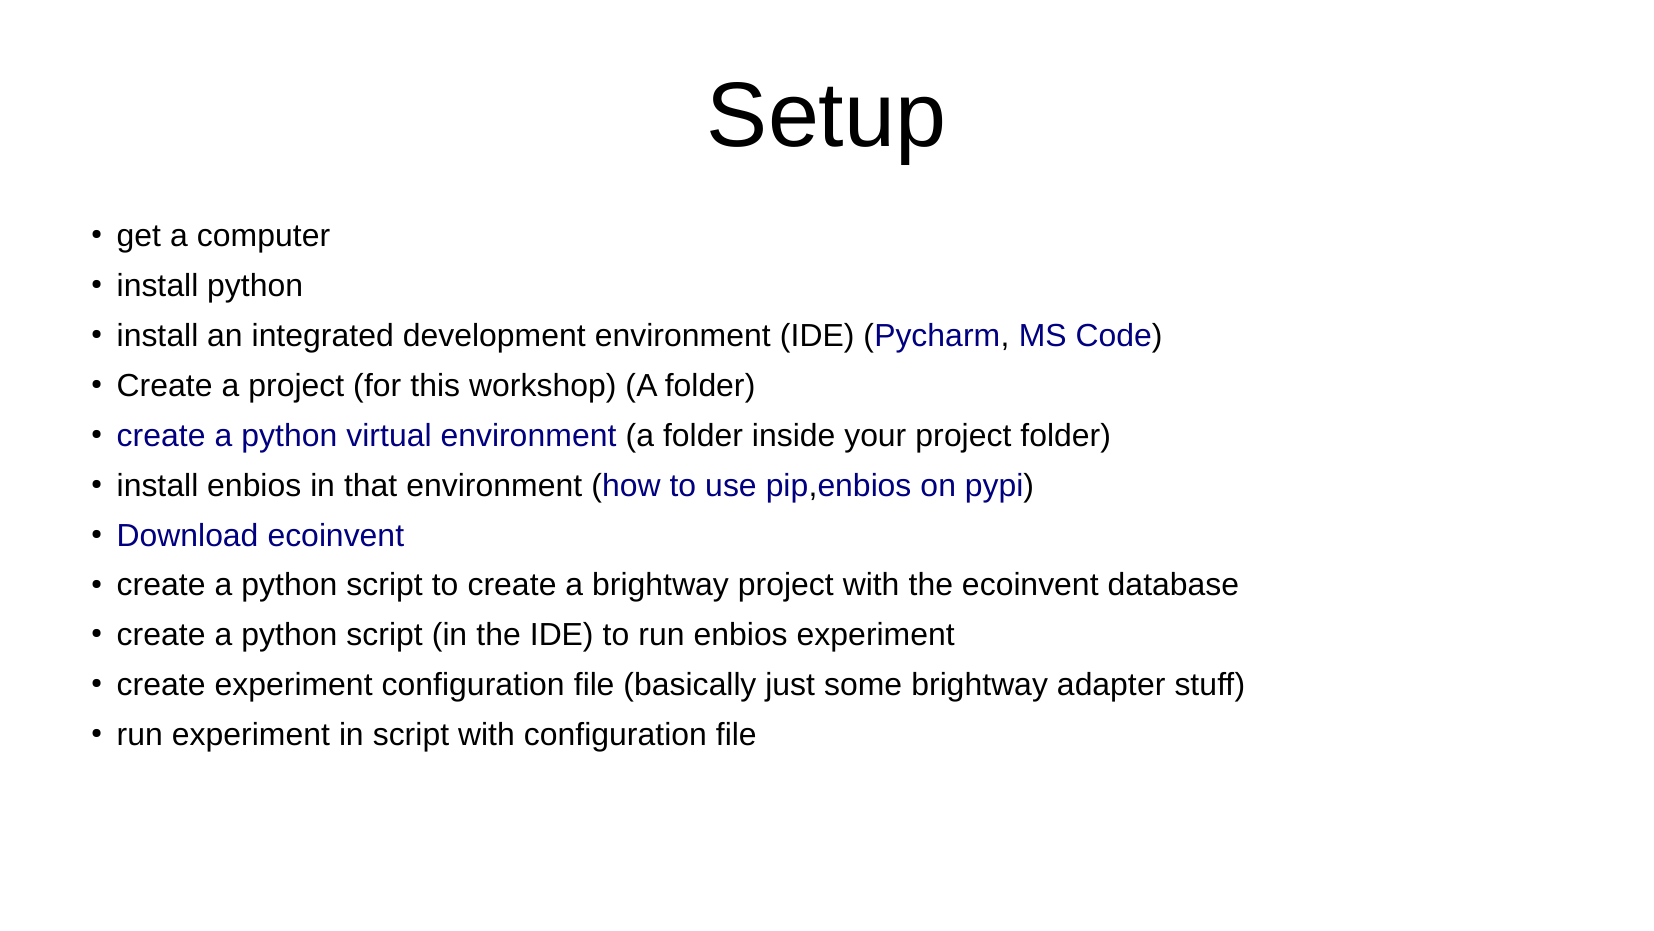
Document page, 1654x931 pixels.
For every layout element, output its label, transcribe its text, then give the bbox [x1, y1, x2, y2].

list get a computer install python install an integrated development environment (IDE) (Pycharm, MS Code) Create a project (for this workshop) (A folder) create a python virtual environment (a folder inside your project folder) install enbios in that environment (how to use pip,enbios on pypi) Download ecoinvent create a python script to create a brightway project with the ecoinvent database create a python script (in the IDE) to run enbios experiment create experiment configuration file (basically just some brightway adapter stuff) run experiment in script with configuration file [82, 217, 1571, 758]
title Setup [82, 37, 1571, 193]
